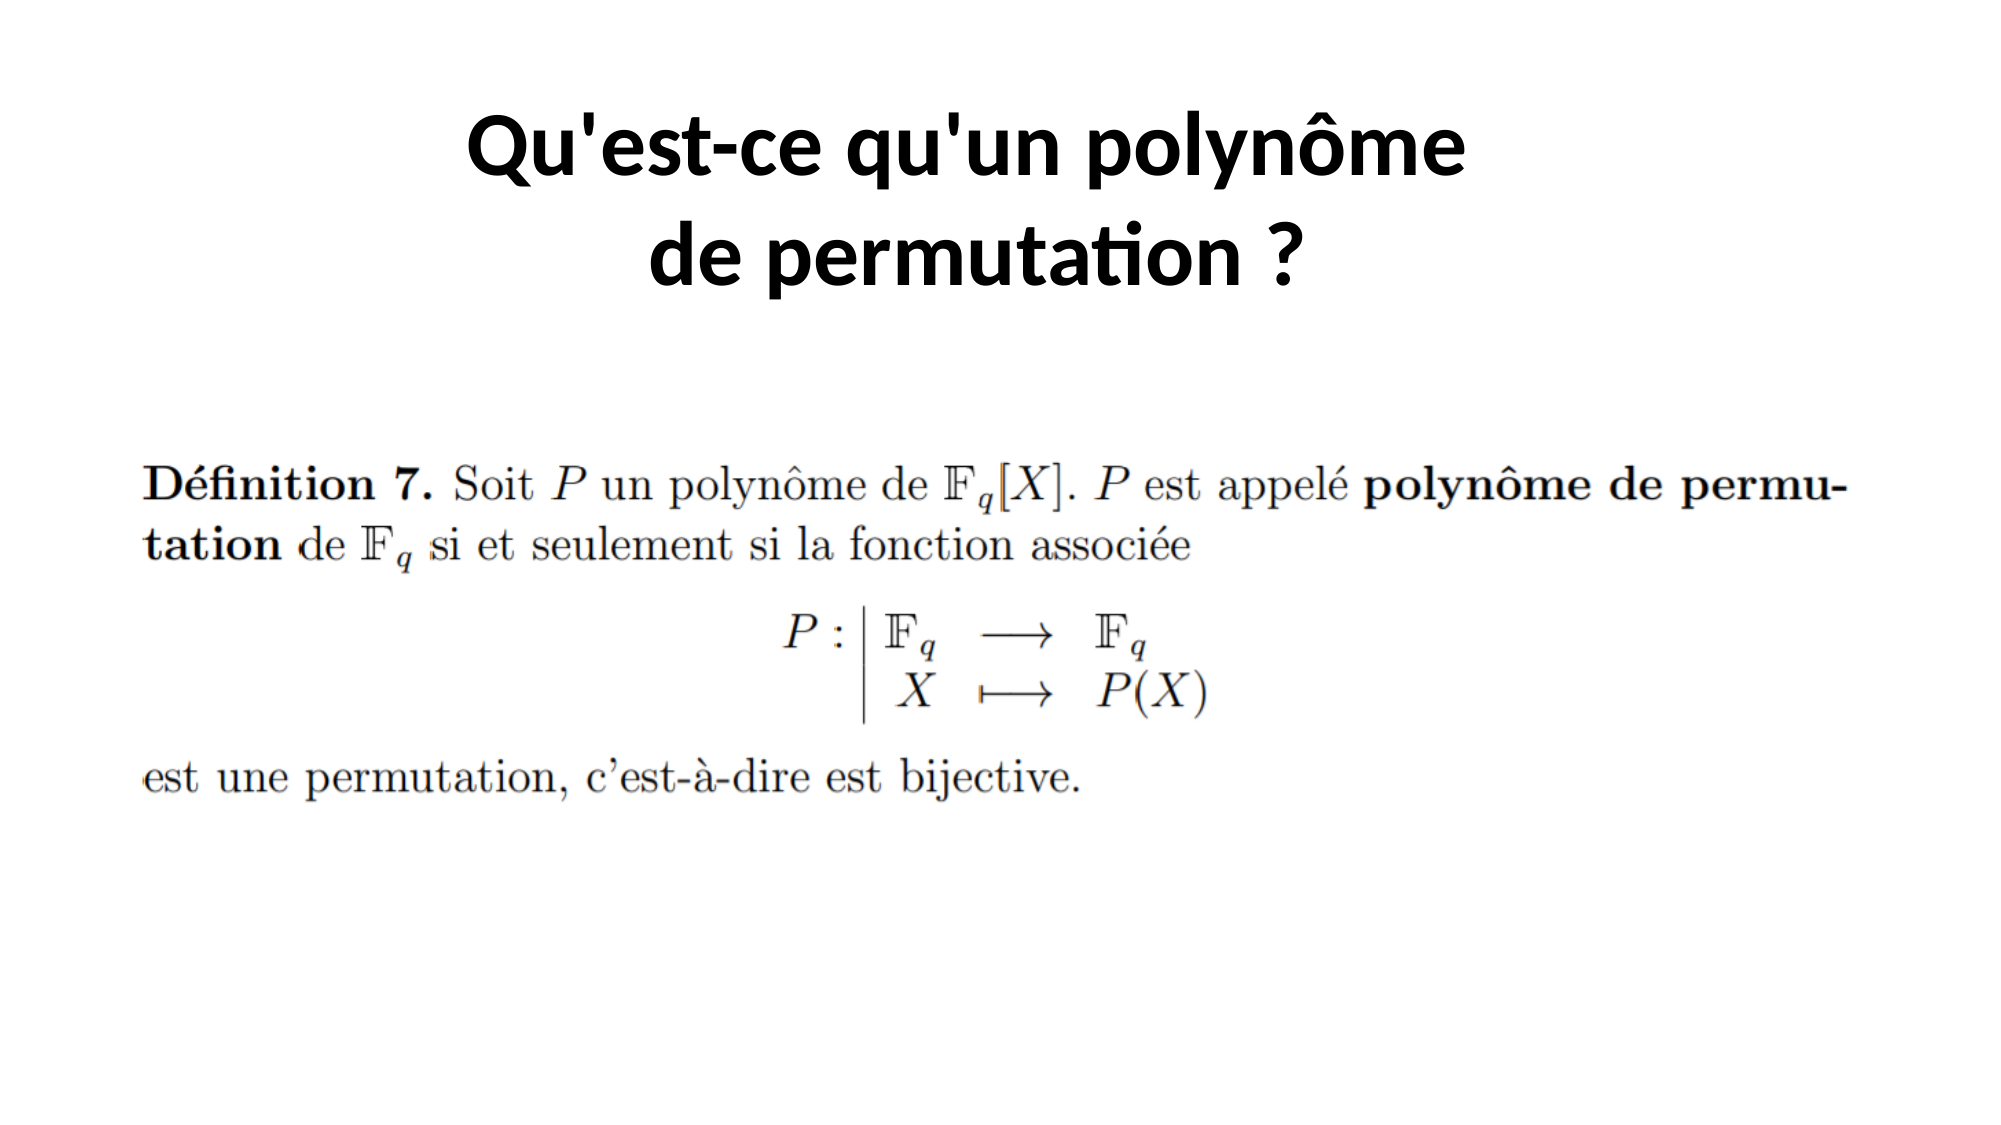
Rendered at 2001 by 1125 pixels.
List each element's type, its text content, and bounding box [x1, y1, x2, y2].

text_box Qu'est-ce qu'un polynôme de permutation ? [86, 76, 1869, 314]
picture [96, 439, 1878, 839]
